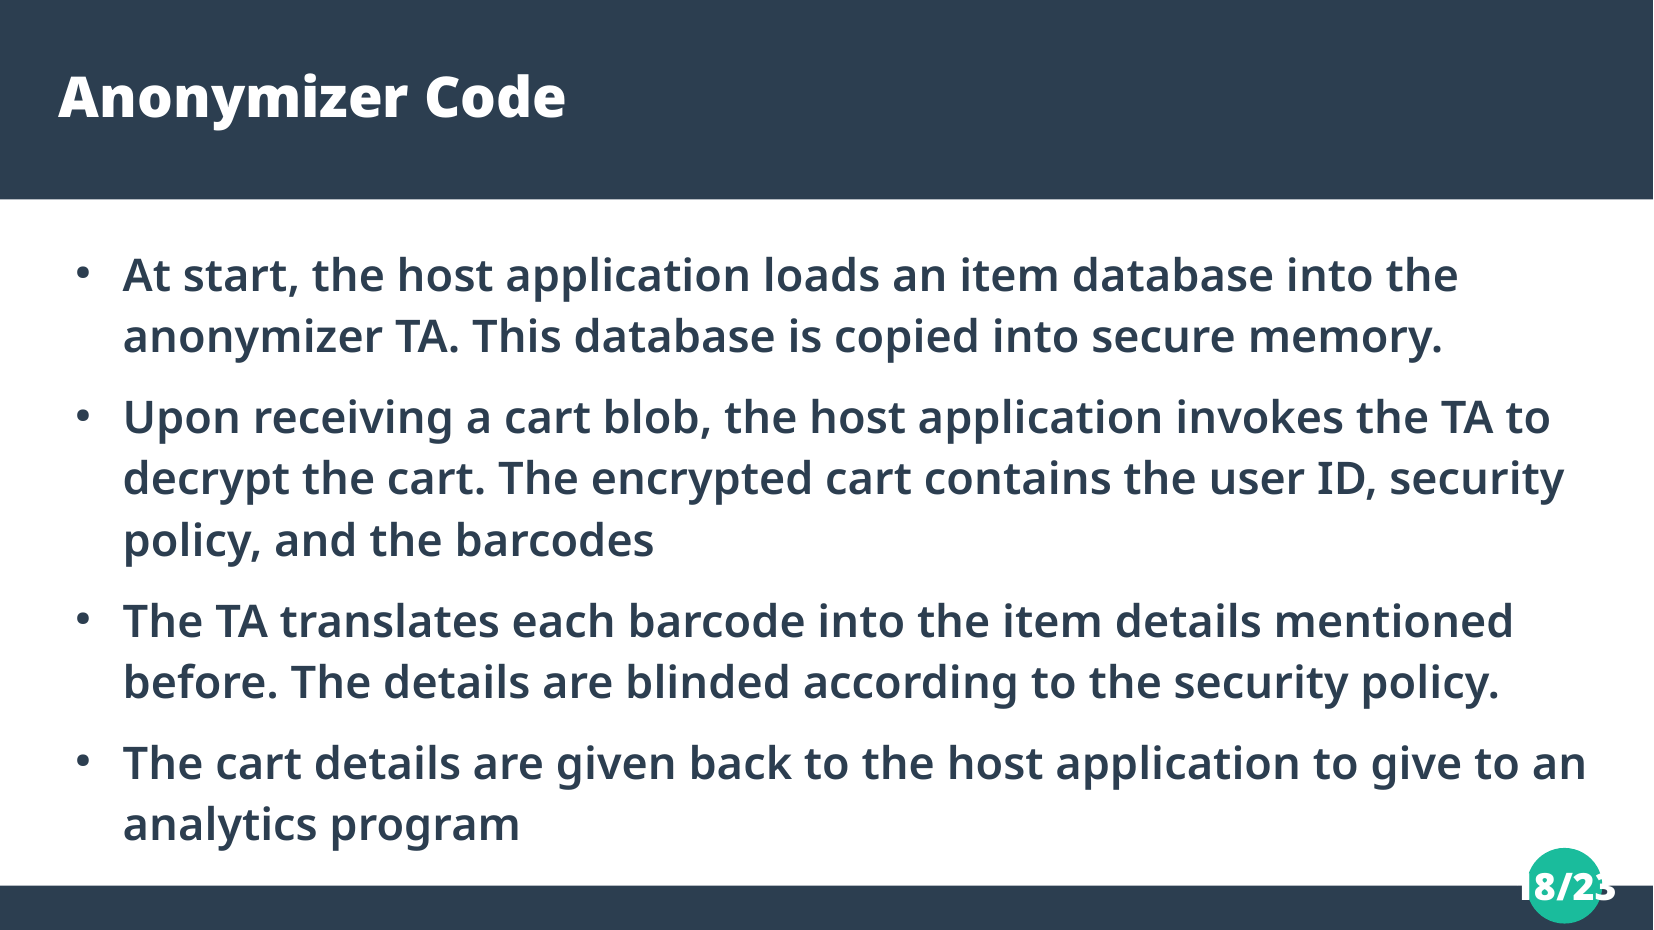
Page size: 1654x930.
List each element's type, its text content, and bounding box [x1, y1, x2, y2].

title Anonymizer Code [58, 36, 1594, 155]
list At start, the host application loads an item database into the anonymizer TA. This database is copied into secure memory. Upon receiving a cart blob, the host application invokes the TA to decrypt the cart. The encrypted cart contains the user ID, security policy, and the barcodes The TA translates each barcode into the item details mentioned before. The details are blinded according to the security policy. The cart details are given back to the host application to give to an analytics program [58, 243, 1594, 864]
